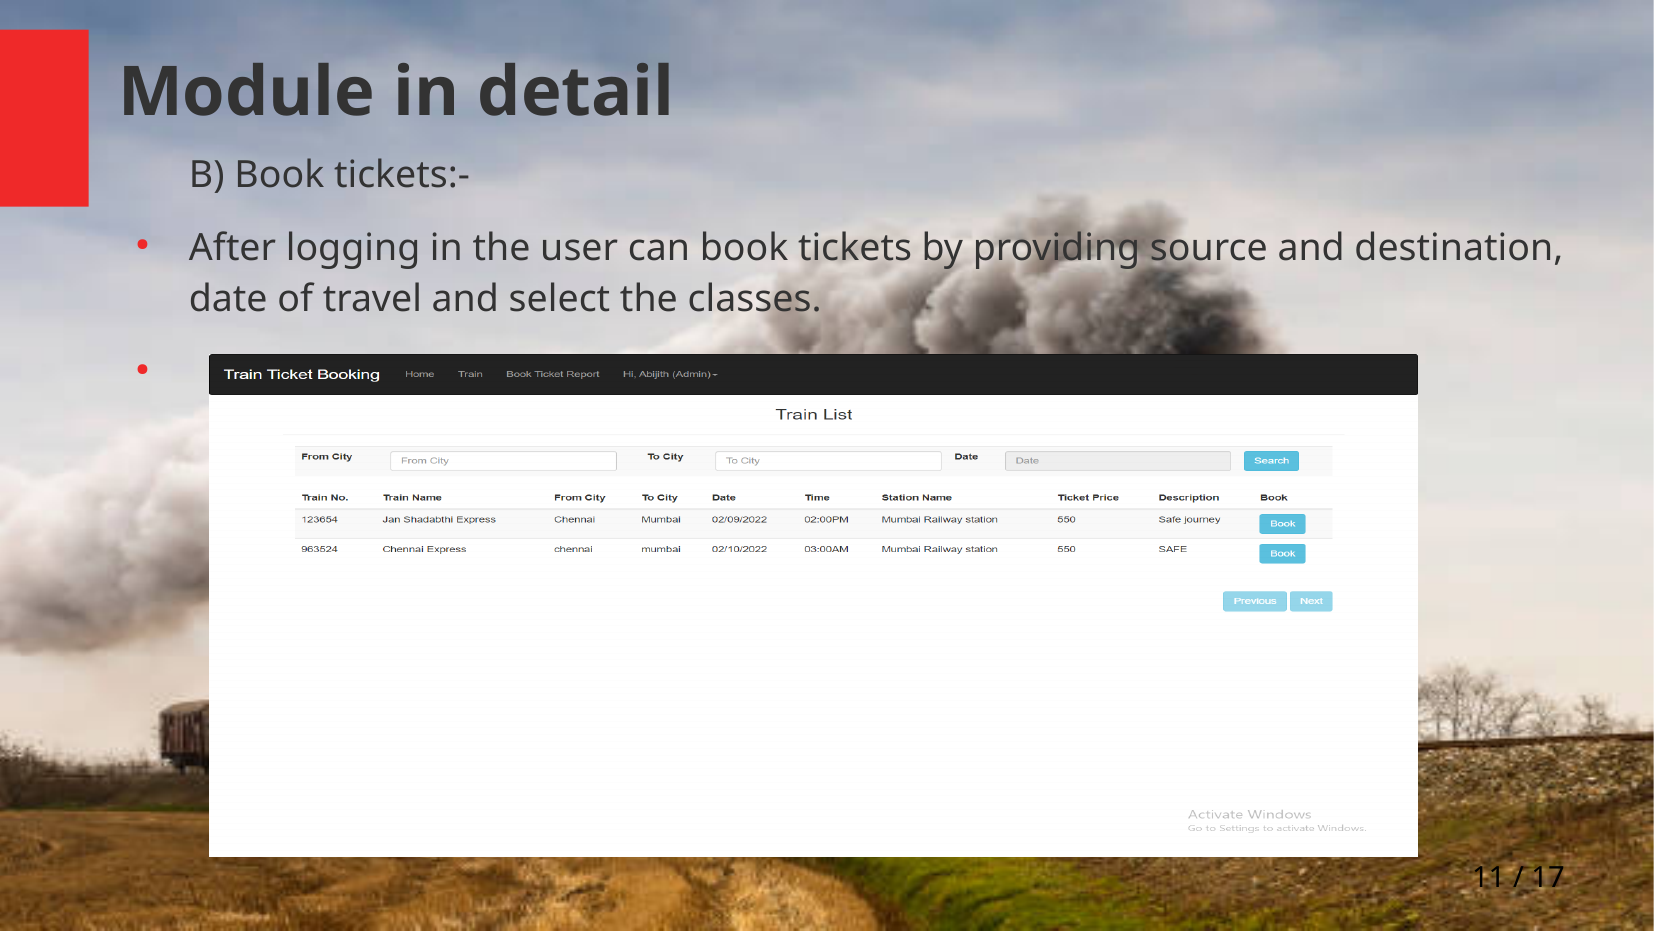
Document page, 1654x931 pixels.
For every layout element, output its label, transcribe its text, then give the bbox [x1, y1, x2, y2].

title Module in detail [118, 29, 1595, 147]
list B) Book tickets:- After logging in the user can book tickets by providing source and destination, date of travel and select the classes. [118, 147, 1595, 827]
picture [0, 0, 1654, 931]
